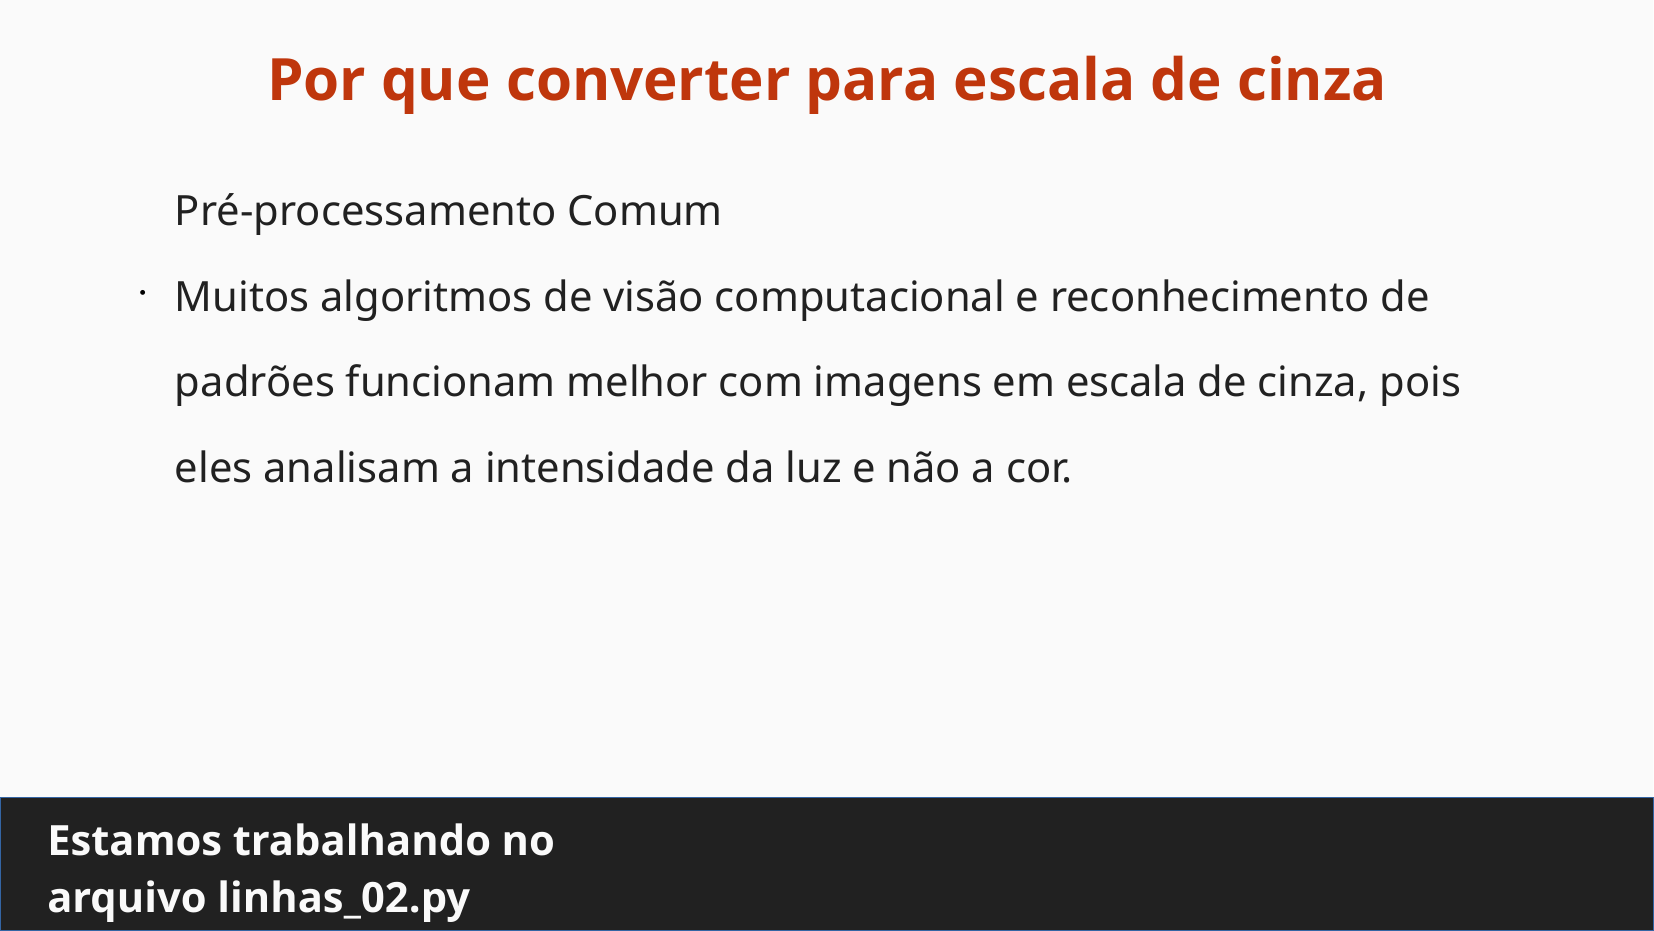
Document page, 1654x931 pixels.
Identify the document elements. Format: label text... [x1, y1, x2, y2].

title Por que converter para escala de cinza [82, 37, 1572, 119]
subtitle Pré-processamento Comum Muitos algoritmos de visão computacional e reconhecimento de padrões funcionam melhor com imagens em escala de cinza, pois eles analisam a intensidade da luz e não a cor. [139, 152, 1514, 414]
text_box [0, 797, 1654, 931]
title Estamos trabalhando no arquivo linhas_02.py [47, 826, 697, 908]
